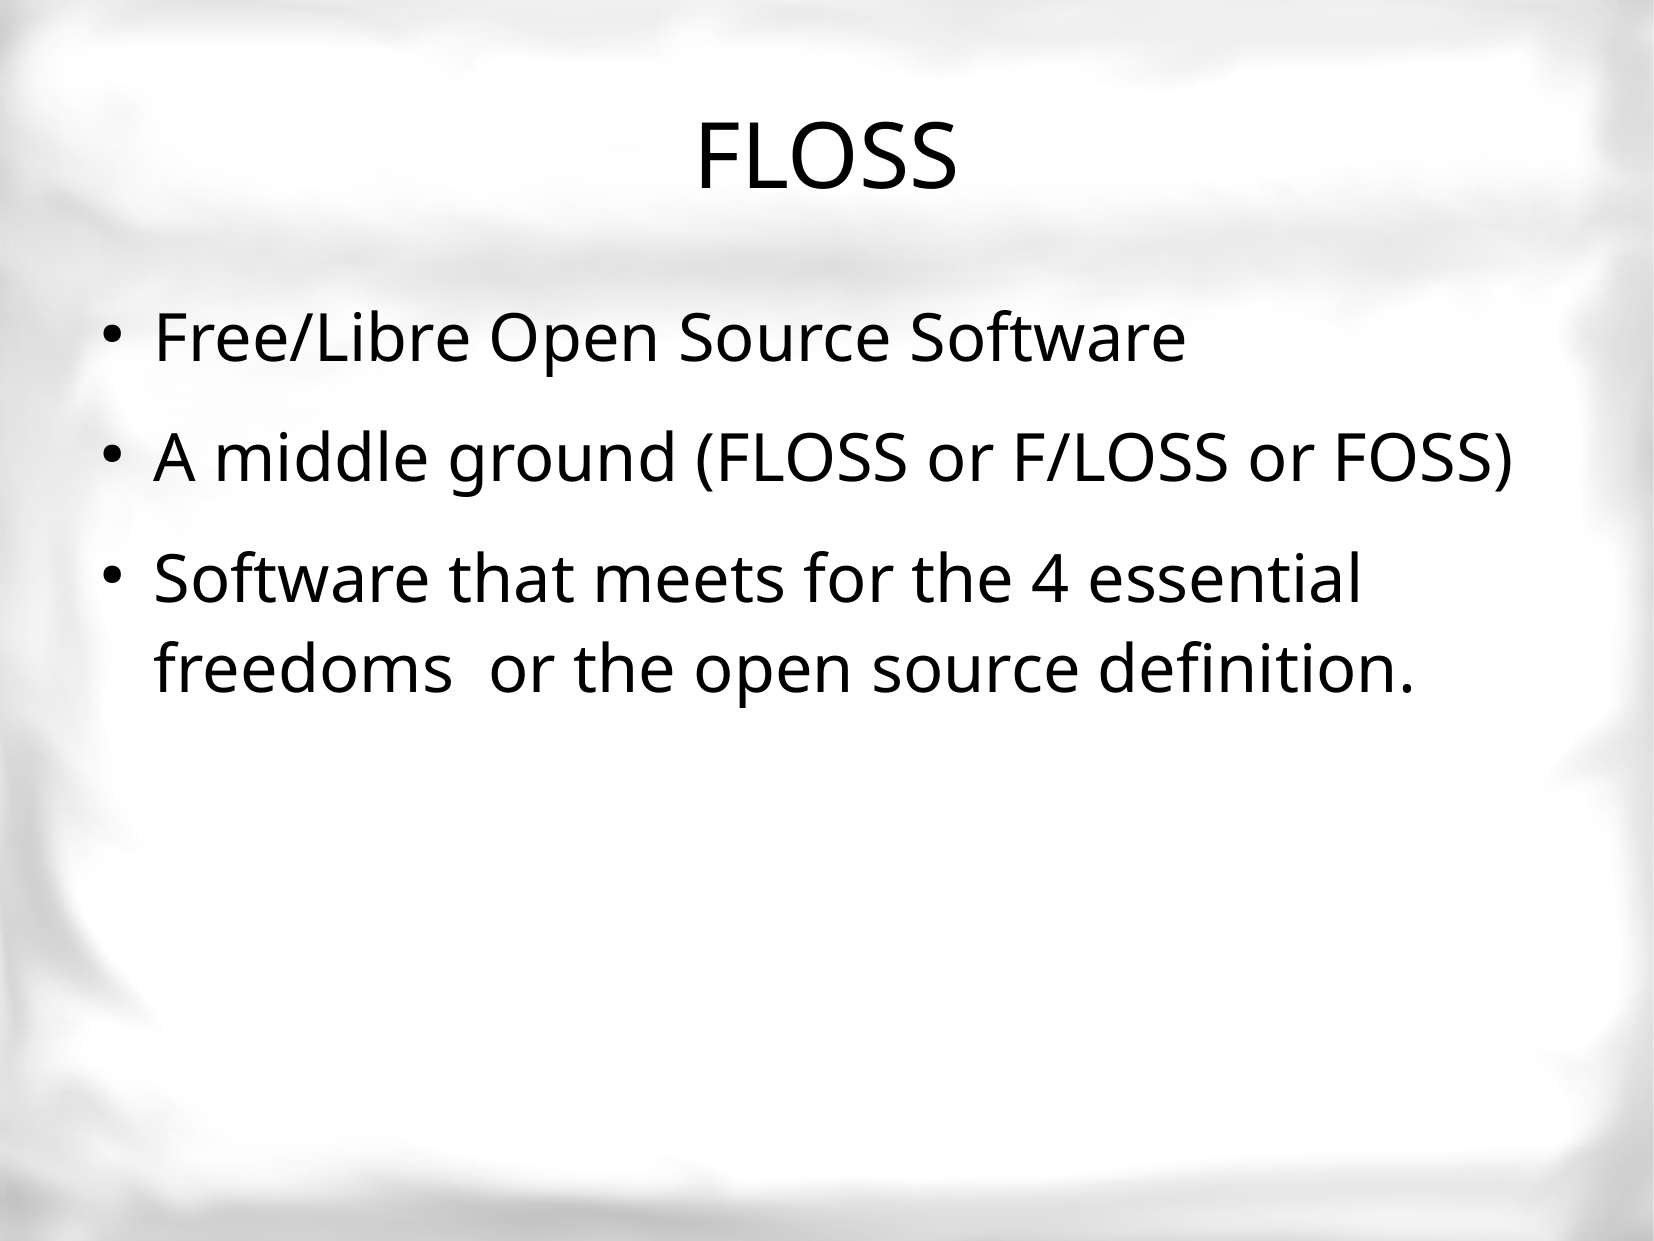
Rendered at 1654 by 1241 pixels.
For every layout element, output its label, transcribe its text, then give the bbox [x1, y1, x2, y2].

title FLOSS [82, 49, 1571, 257]
picture [0, 0, 1654, 1241]
list Free/Libre Open Source Software A middle ground (FLOSS or F/LOSS or FOSS) Software that meets for the 4 essential freedoms or the open source definition. [82, 290, 1538, 1010]
